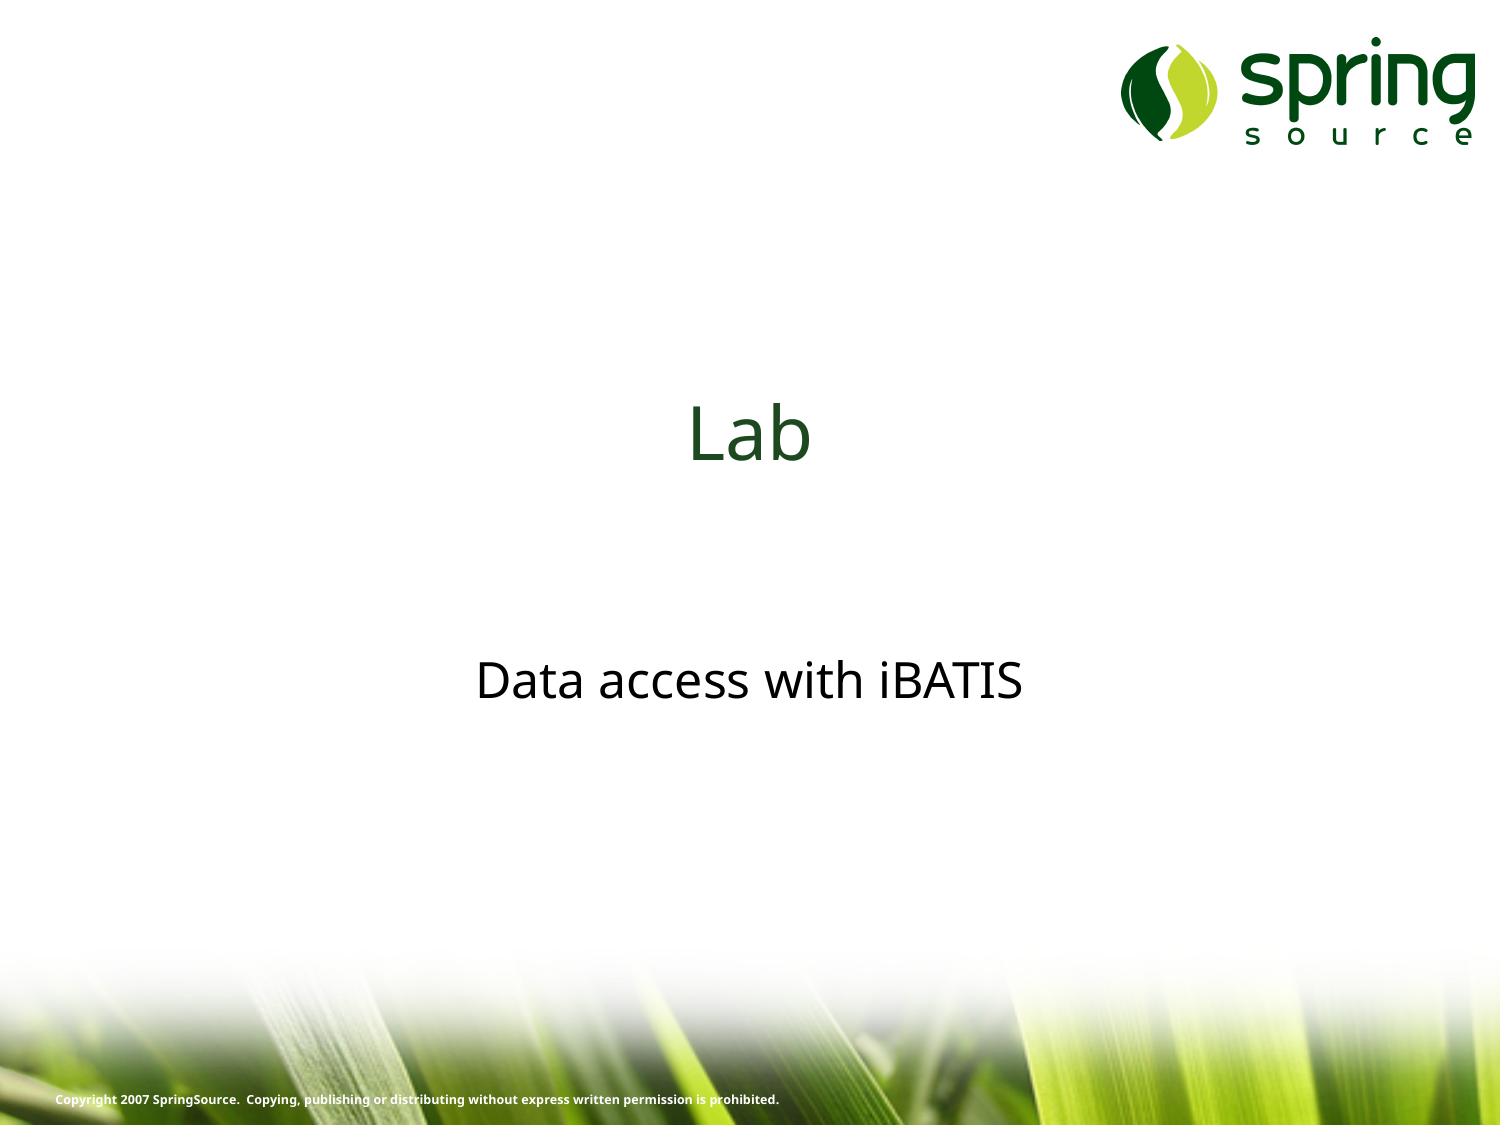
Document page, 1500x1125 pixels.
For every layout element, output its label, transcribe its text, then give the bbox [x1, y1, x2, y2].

picture [1121, 37, 1475, 145]
picture [0, 944, 1500, 1125]
text_box Data access with iBATIS [225, 637, 1276, 926]
title Lab [112, 337, 1388, 526]
